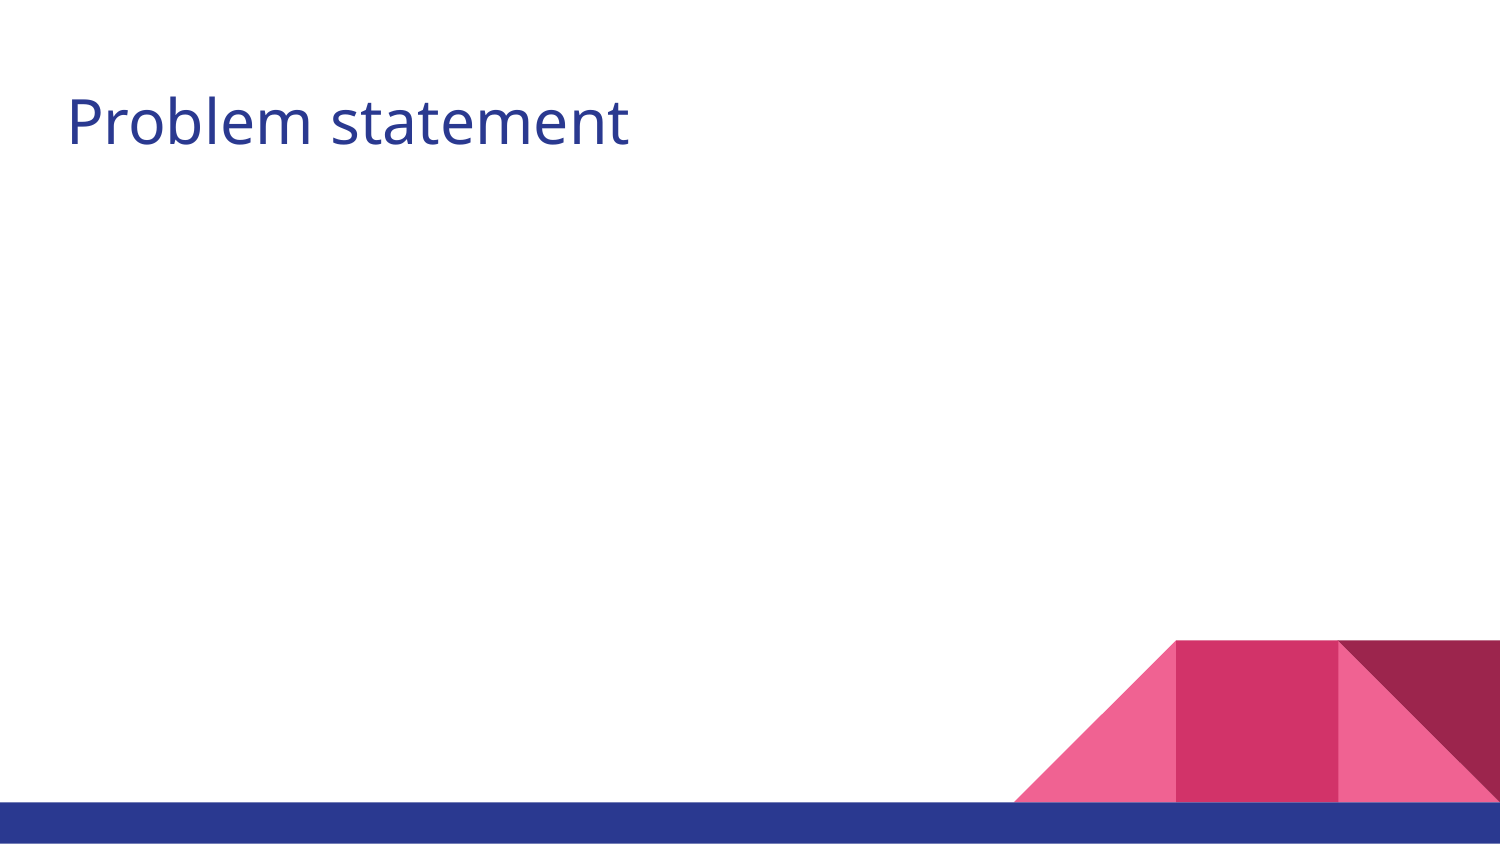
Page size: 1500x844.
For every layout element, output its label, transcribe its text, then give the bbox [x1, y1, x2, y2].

title Problem statement [51, 67, 1449, 167]
